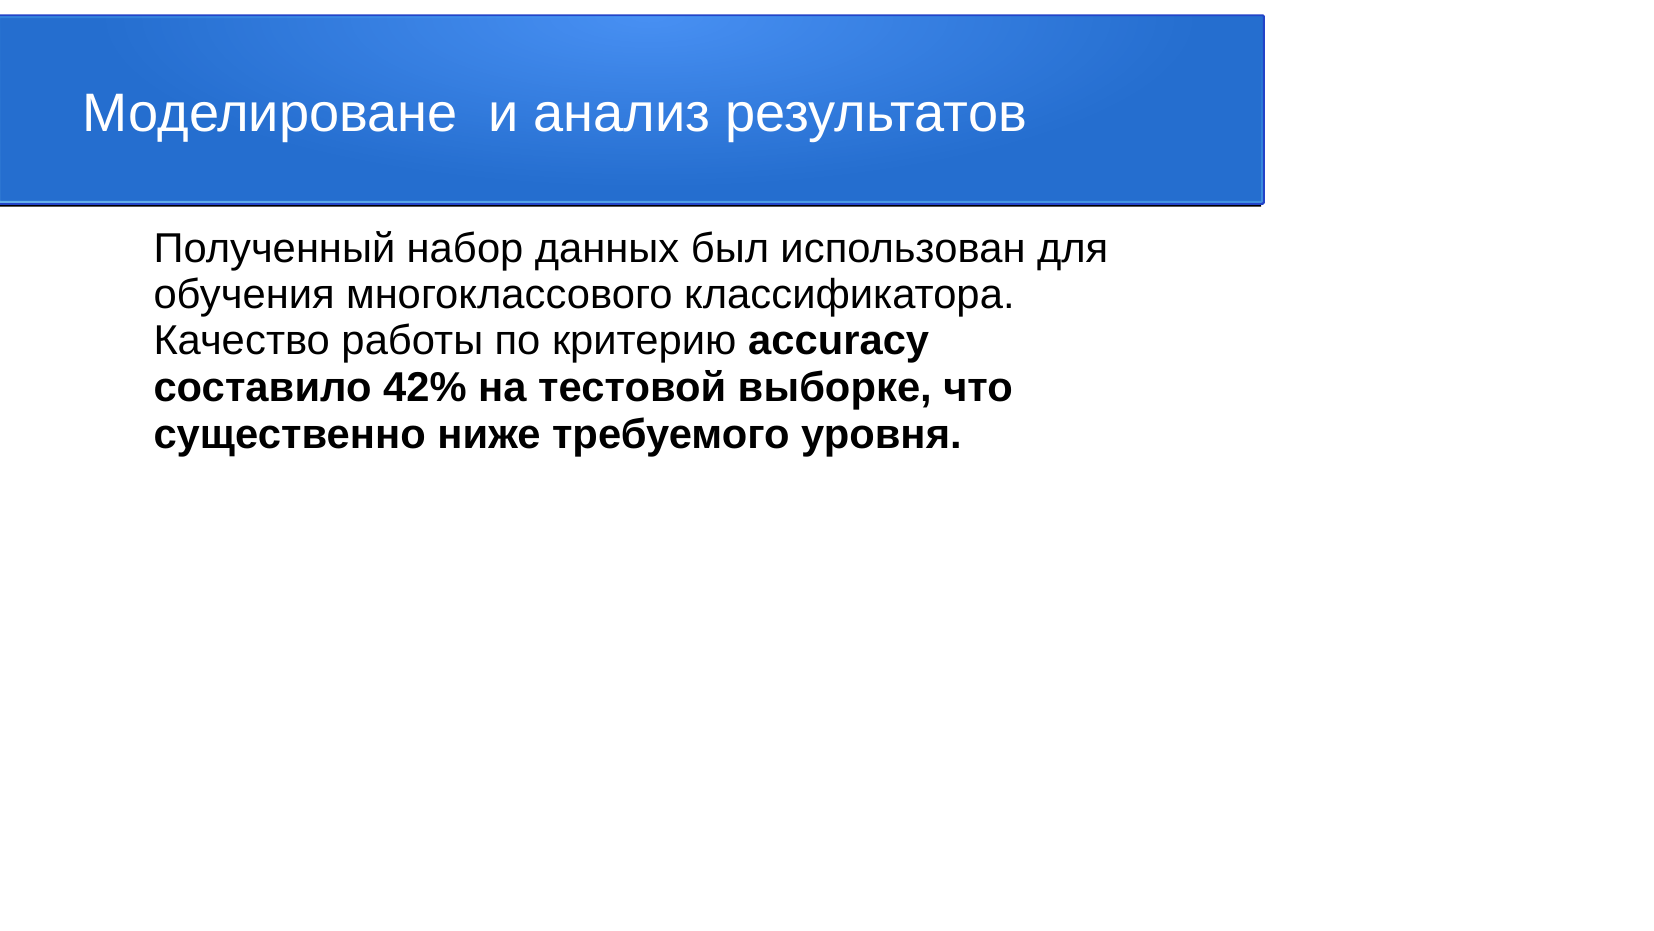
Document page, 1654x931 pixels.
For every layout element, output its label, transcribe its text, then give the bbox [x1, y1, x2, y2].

list Полученный набор данных был использован для обучения многоклассового классификатора. Качество работы по критерию accuracy составило 42% на тестовой выборке, что существенно ниже требуемого уровня. [82, 224, 1126, 764]
title Моделироване и анализ результатов [82, 35, 1235, 189]
